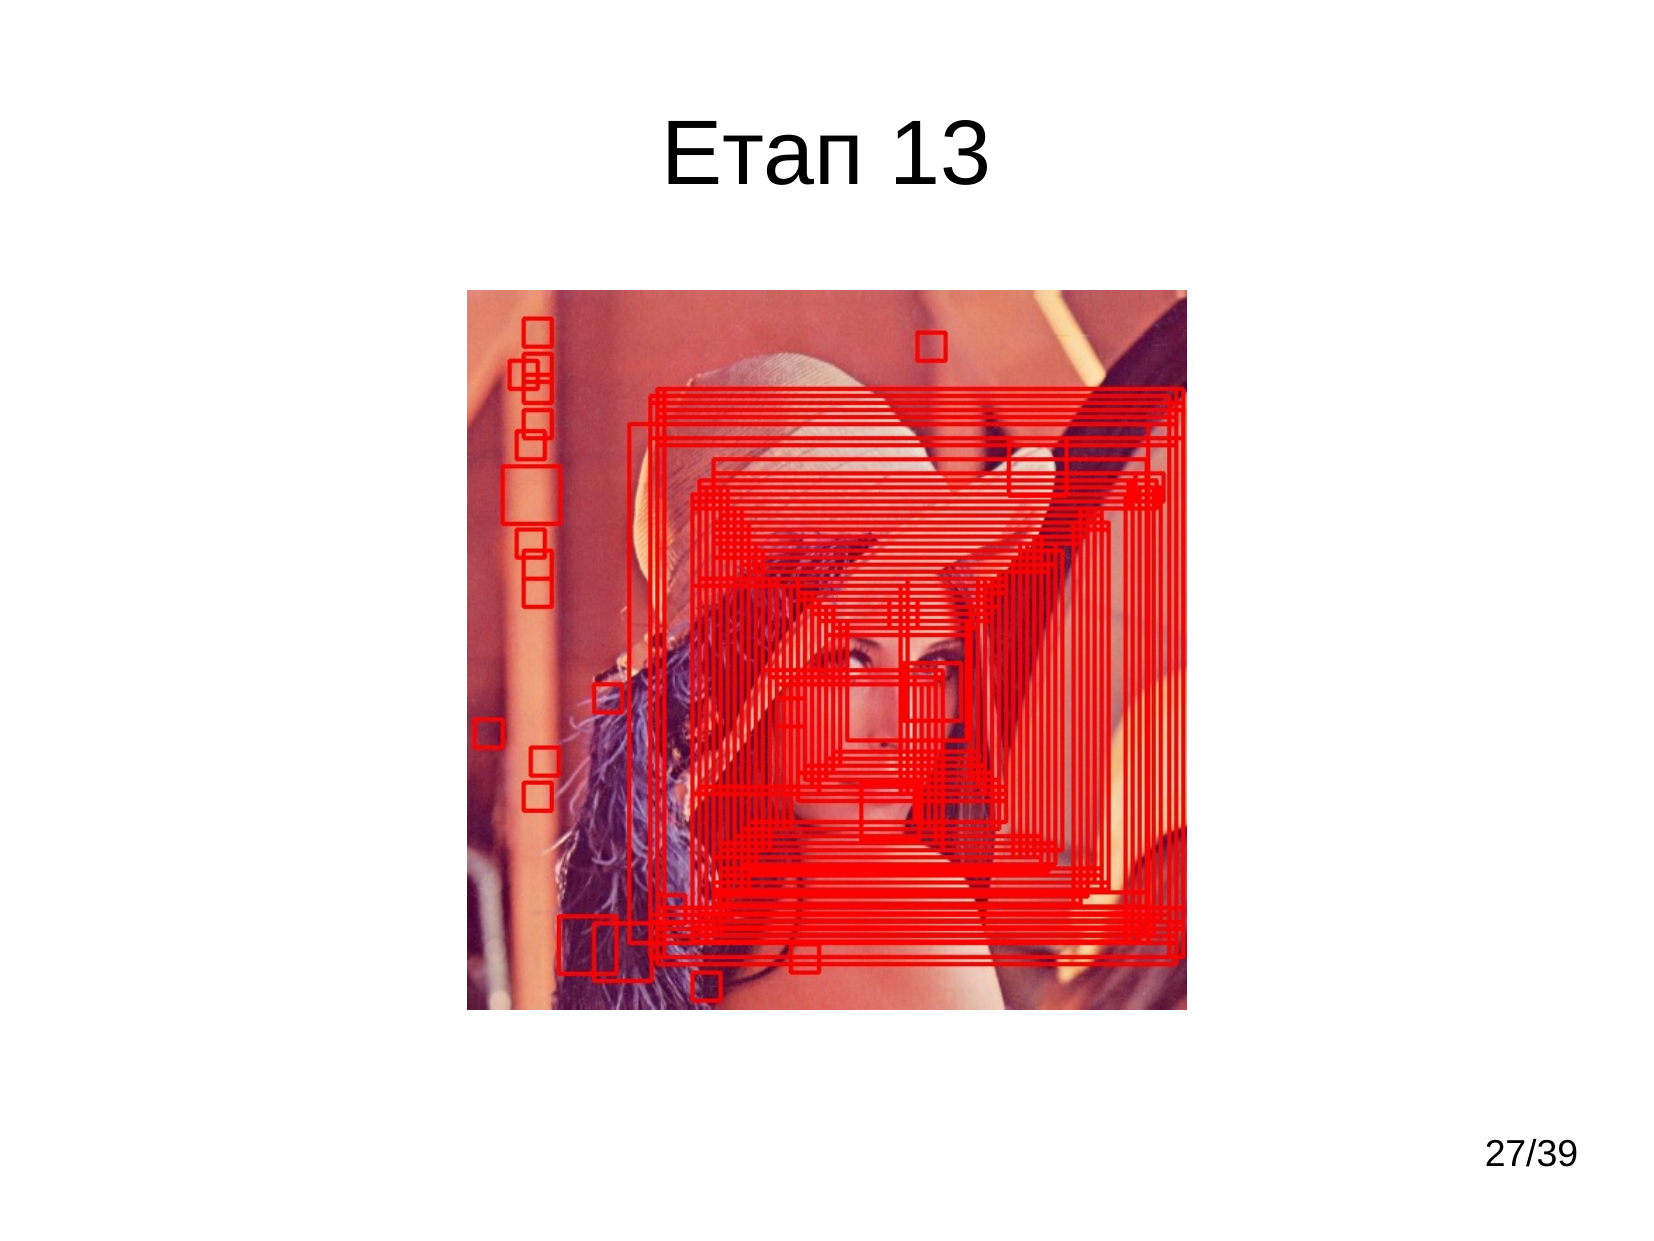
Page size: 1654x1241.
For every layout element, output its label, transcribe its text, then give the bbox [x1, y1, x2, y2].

title Етап 13 [82, 49, 1571, 257]
text_box 27/39 [1470, 1125, 1606, 1182]
picture [467, 290, 1187, 1010]
